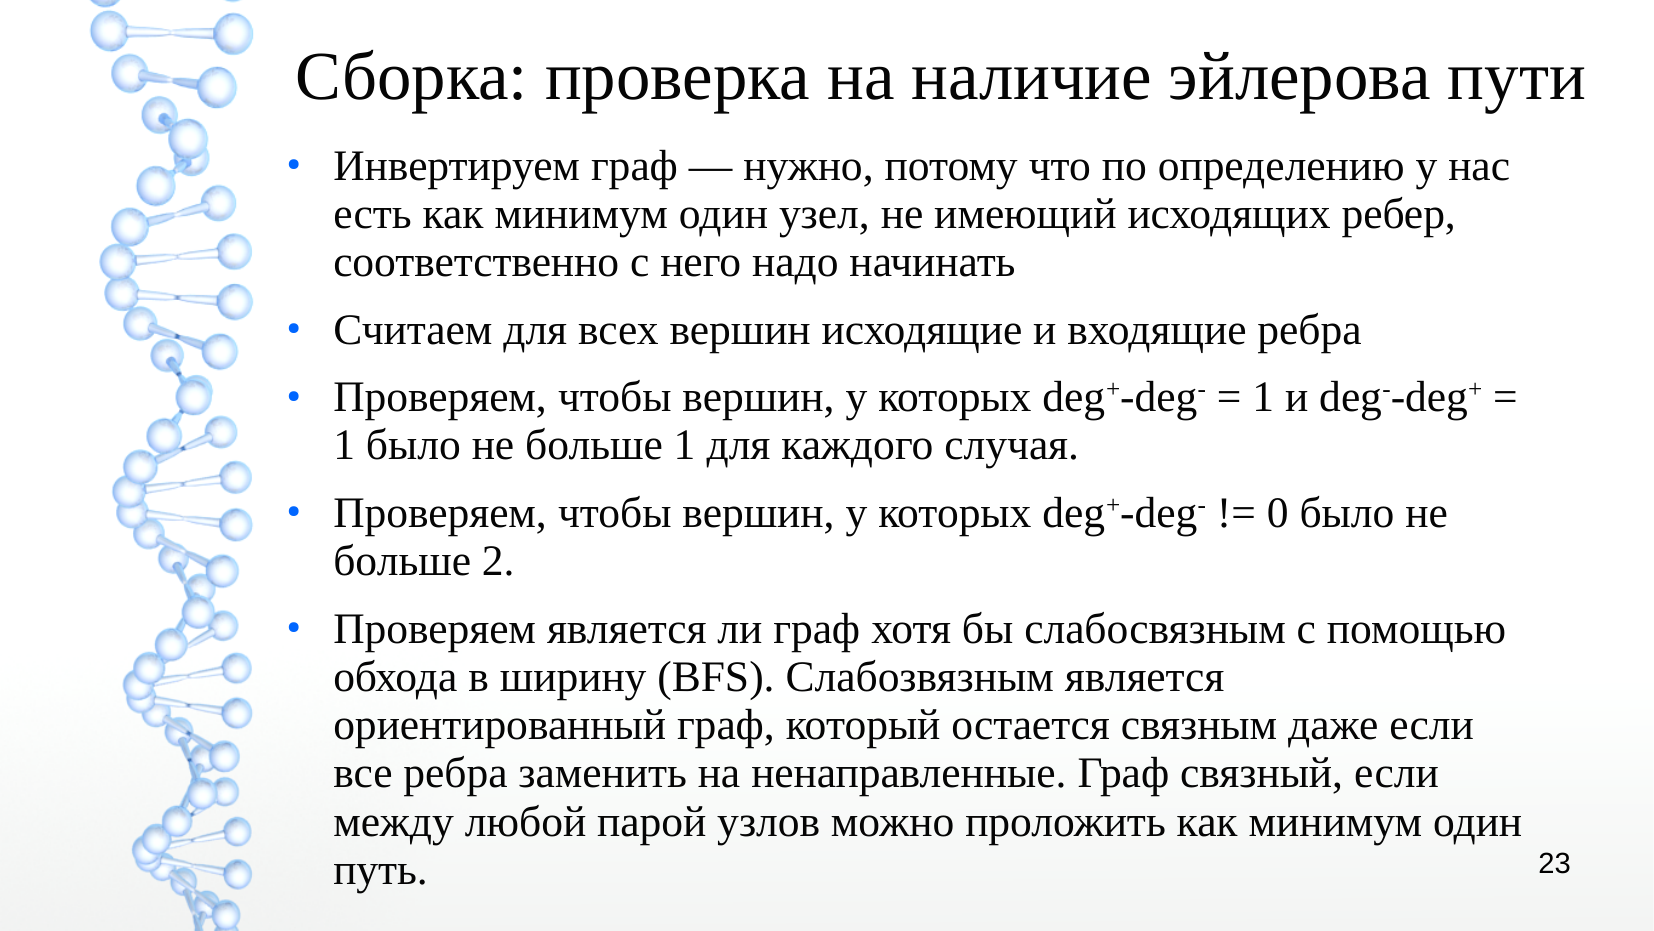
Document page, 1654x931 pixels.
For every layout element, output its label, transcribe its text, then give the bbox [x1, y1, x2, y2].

picture [0, 0, 1654, 931]
title Сборка: проверка на наличие эйлерова пути [277, 0, 1607, 154]
list Инвертируем граф — нужно, потому что по определению у нас есть как минимум один узел, не имеющий исходящих ребер, соответственно с него надо начинать Считаем для всех вершин исходящие и входящие ребра Проверяем, чтобы вершин, у которых deg+-deg- = 1 и deg--deg+ = 1 было не больше 1 для каждого случая. Проверяем, чтобы вершин, у которых deg+-deg- != 0 было не больше 2. Проверяем является ли граф хотя бы слабосвязным с помощью обхода в ширину (BFS). Слабозвязным является ориентированный граф, который остается связным даже если все ребра заменить на ненаправленные. Граф связный, если между любой парой узлов можно проложить как минимум один путь. [271, 141, 1536, 898]
